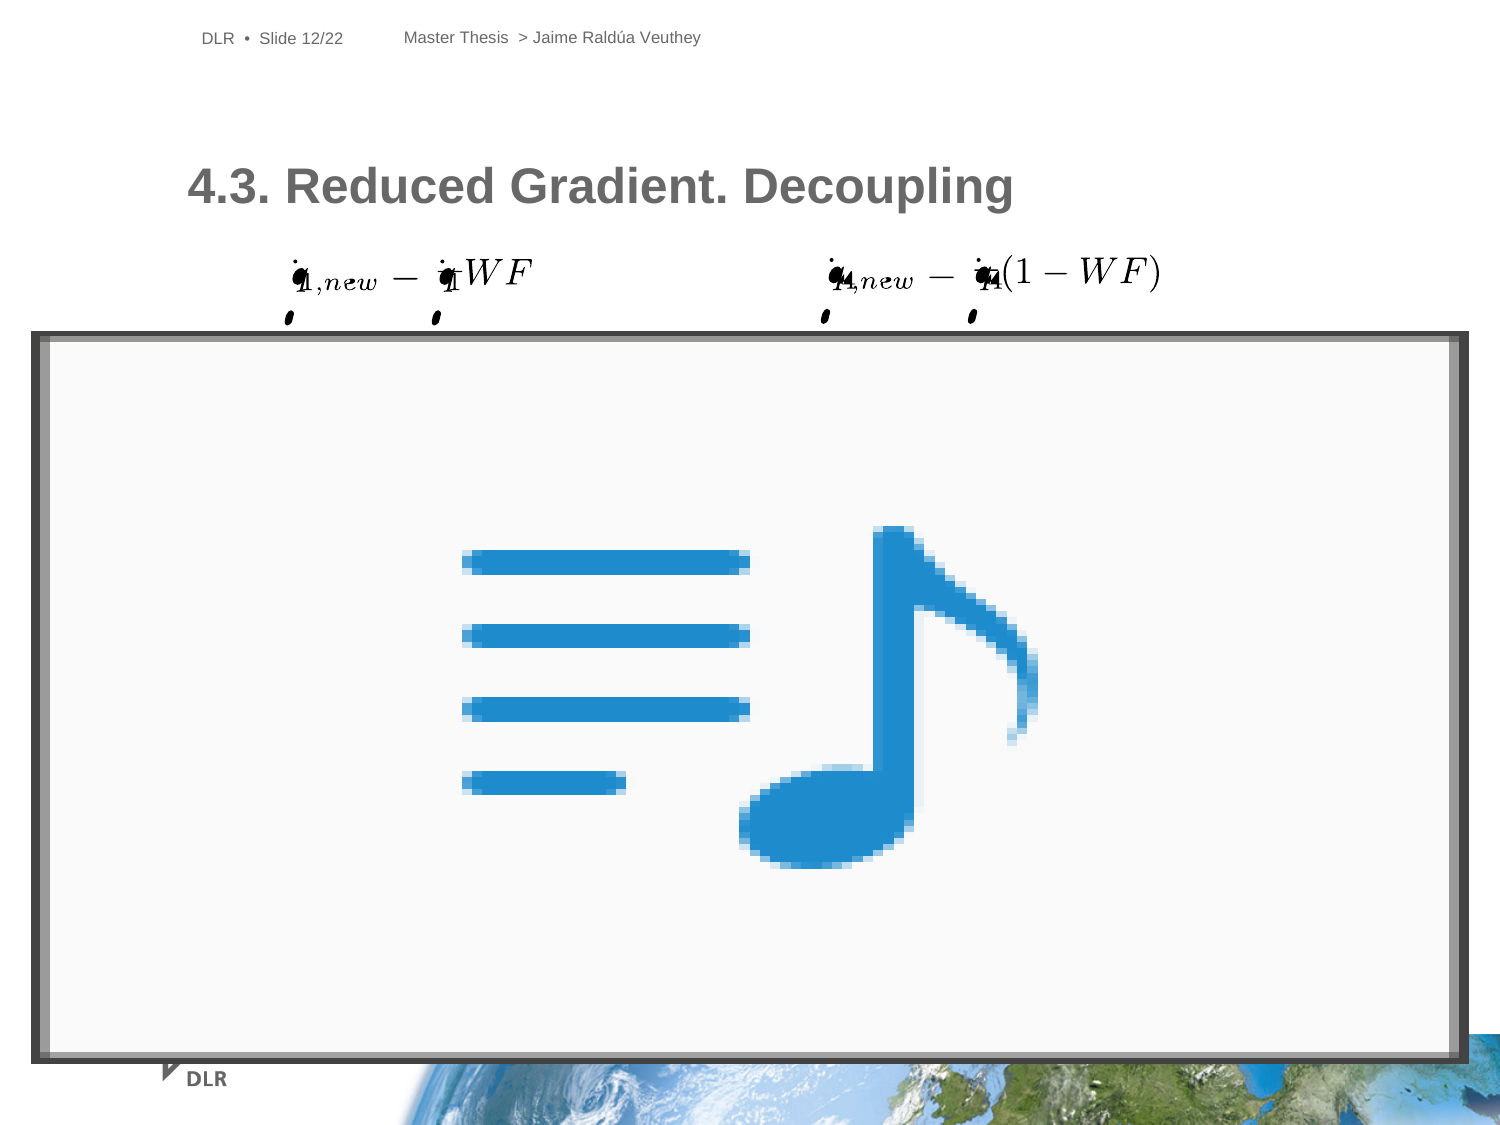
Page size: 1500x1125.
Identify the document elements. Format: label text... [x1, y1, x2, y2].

text_box [819, 254, 1163, 294]
text_box [284, 310, 294, 326]
title 4.3. Reduced Gradient. Decoupling [187, 153, 1392, 275]
text_box [283, 258, 534, 296]
text_box [431, 310, 442, 326]
text_box [820, 308, 831, 324]
picture [0, 1034, 1500, 1125]
text_box [30, 329, 1471, 1066]
text_box [967, 308, 978, 324]
